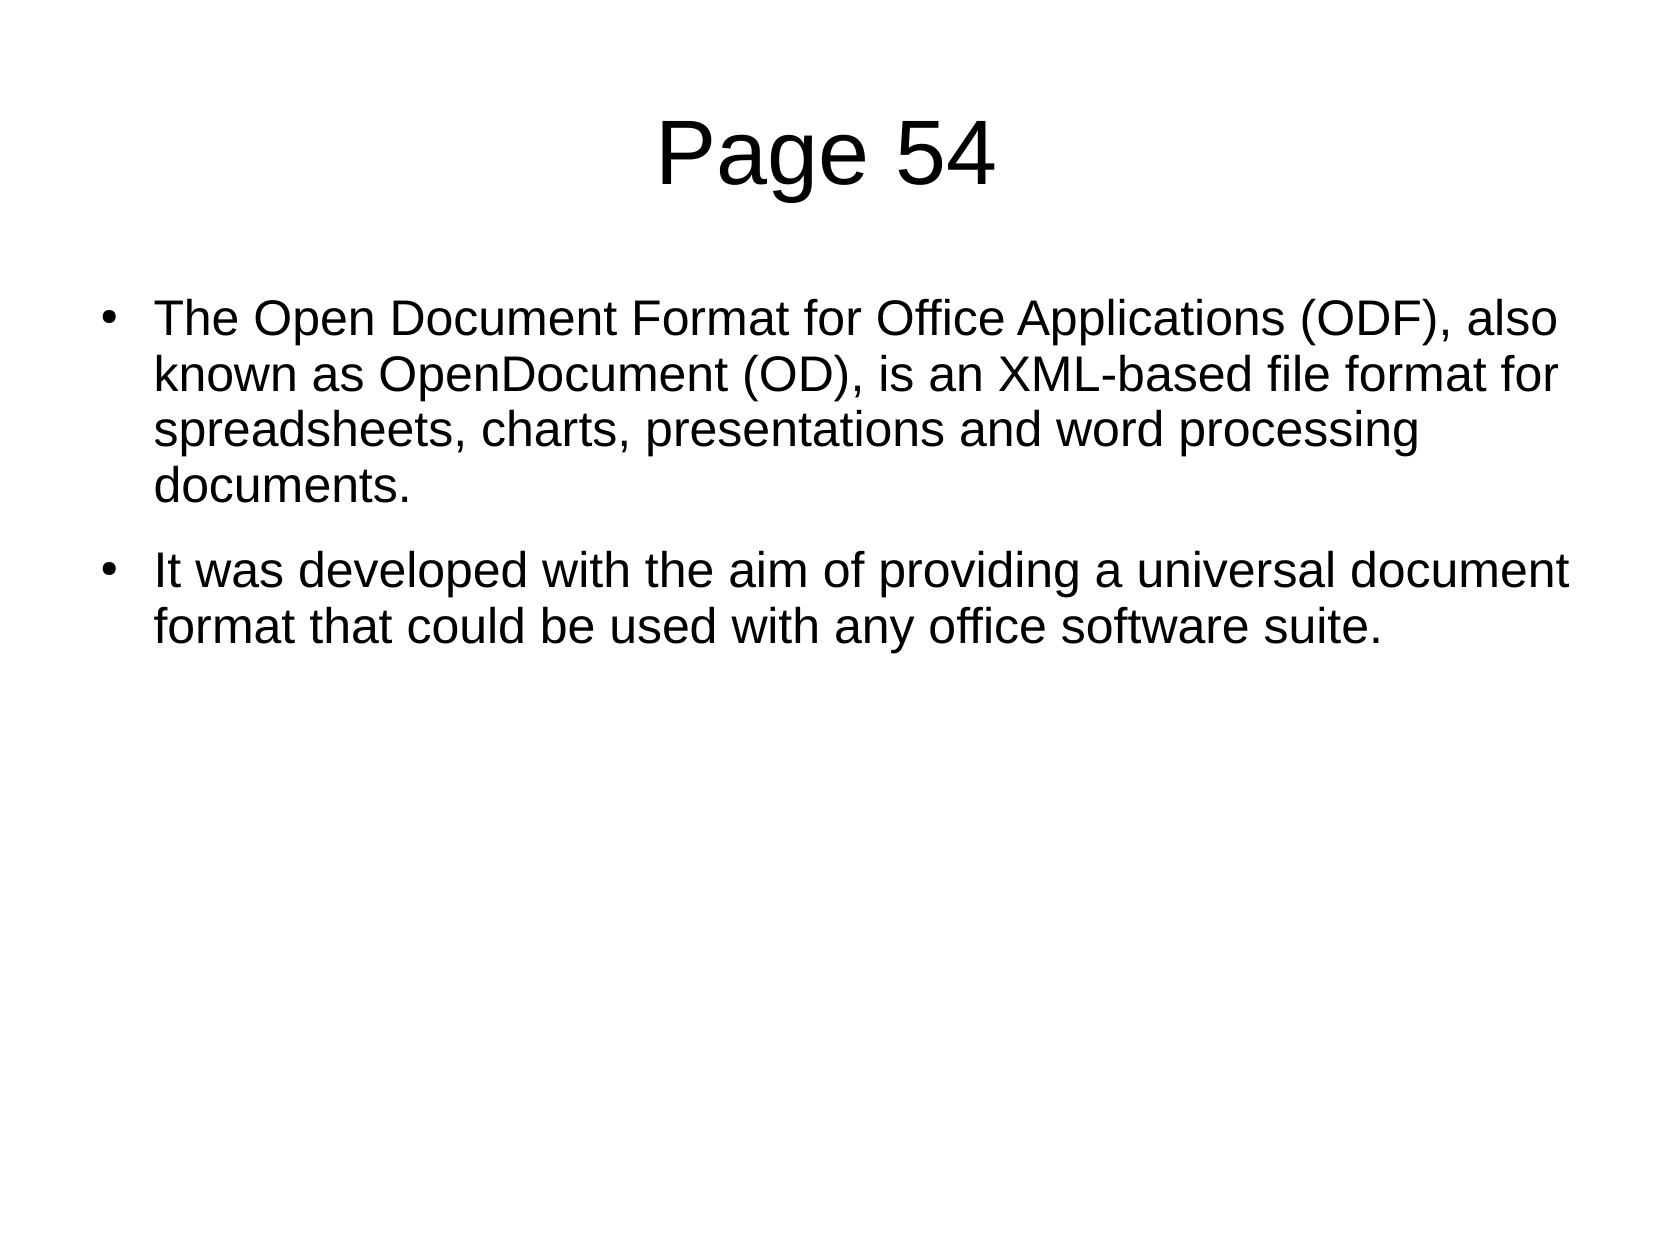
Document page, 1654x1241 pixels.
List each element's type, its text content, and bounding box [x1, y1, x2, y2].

title Page 54 [82, 49, 1571, 257]
list The Open Document Format for Office Applications (ODF), also known as OpenDocument (OD), is an XML-based file format for spreadsheets, charts, presentations and word processing documents. It was developed with the aim of providing a universal document format that could be used with any office software suite. [82, 290, 1571, 1109]
